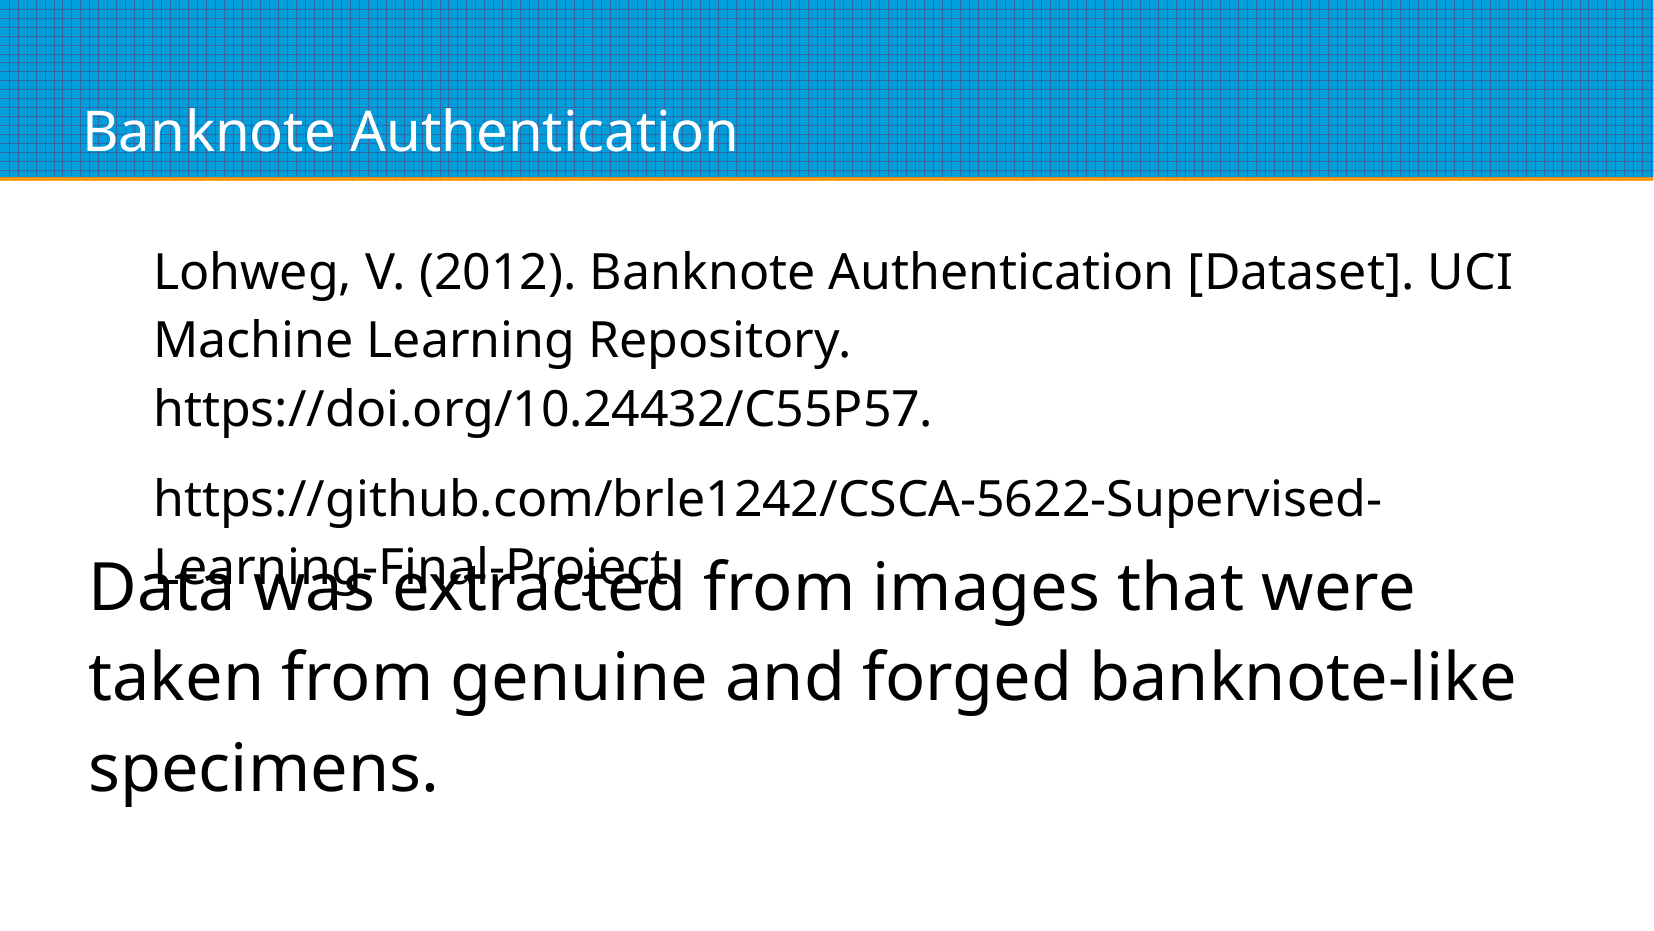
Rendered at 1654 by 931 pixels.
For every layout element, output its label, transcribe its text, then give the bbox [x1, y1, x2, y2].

list Lohweg, V. (2012). Banknote Authentication [Dataset]. UCI Machine Learning Repository. https://doi.org/10.24432/C55P57. https://github.com/brle1242/CSCA-5622-Supervised-Learning-Final-Project [82, 236, 1563, 487]
title Banknote Authentication [82, 14, 1571, 171]
text_box Data was extracted from images that were taken from genuine and forged banknote-like specimens. [82, 487, 1563, 863]
